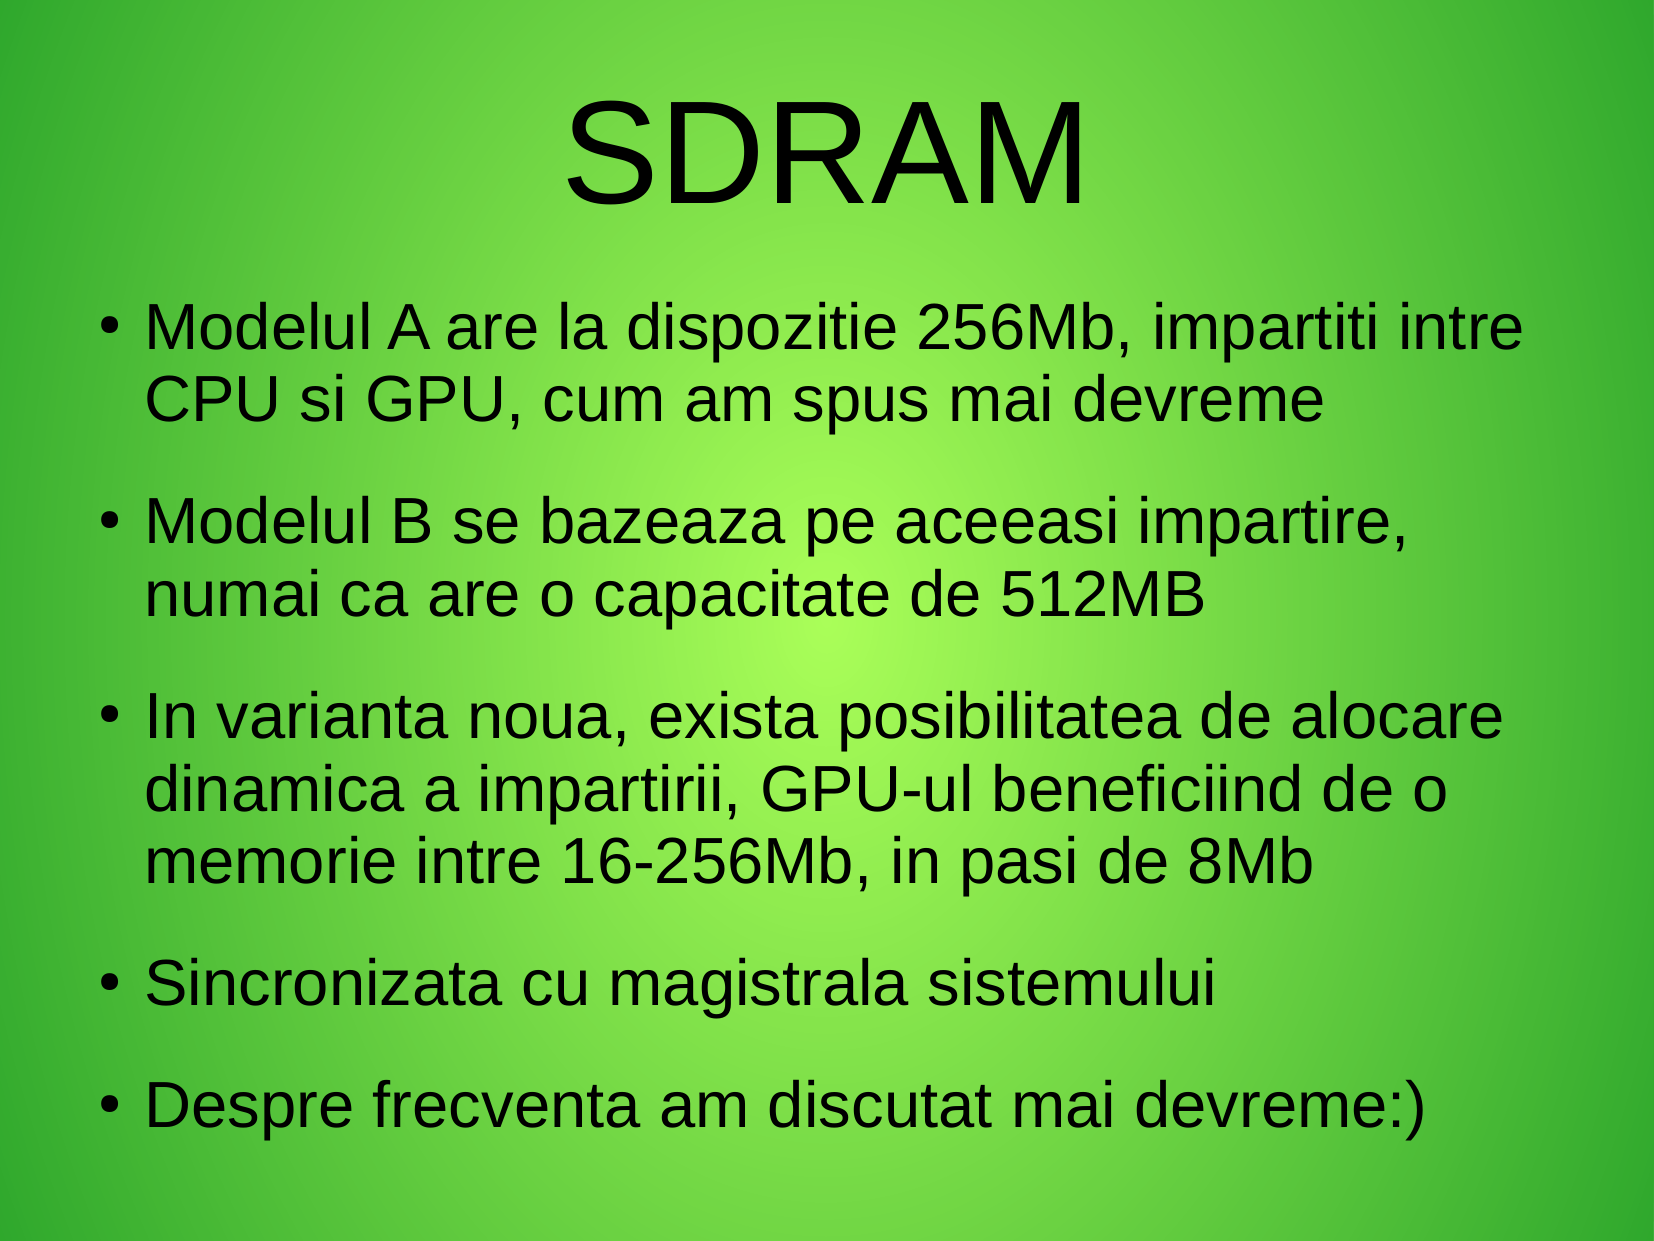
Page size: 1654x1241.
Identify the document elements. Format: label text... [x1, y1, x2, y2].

title SDRAM [82, 49, 1571, 257]
list Modelul A are la dispozitie 256Mb, impartiti intre CPU si GPU, cum am spus mai devreme Modelul B se bazeaza pe aceeasi impartire, numai ca are o capacitate de 512MB In varianta noua, exista posibilitatea de alocare dinamica a impartirii, GPU-ul beneficiind de o memorie intre 16-256Mb, in pasi de 8Mb Sincronizata cu magistrala sistemului Despre frecventa am discutat mai devreme:) [82, 290, 1571, 1156]
